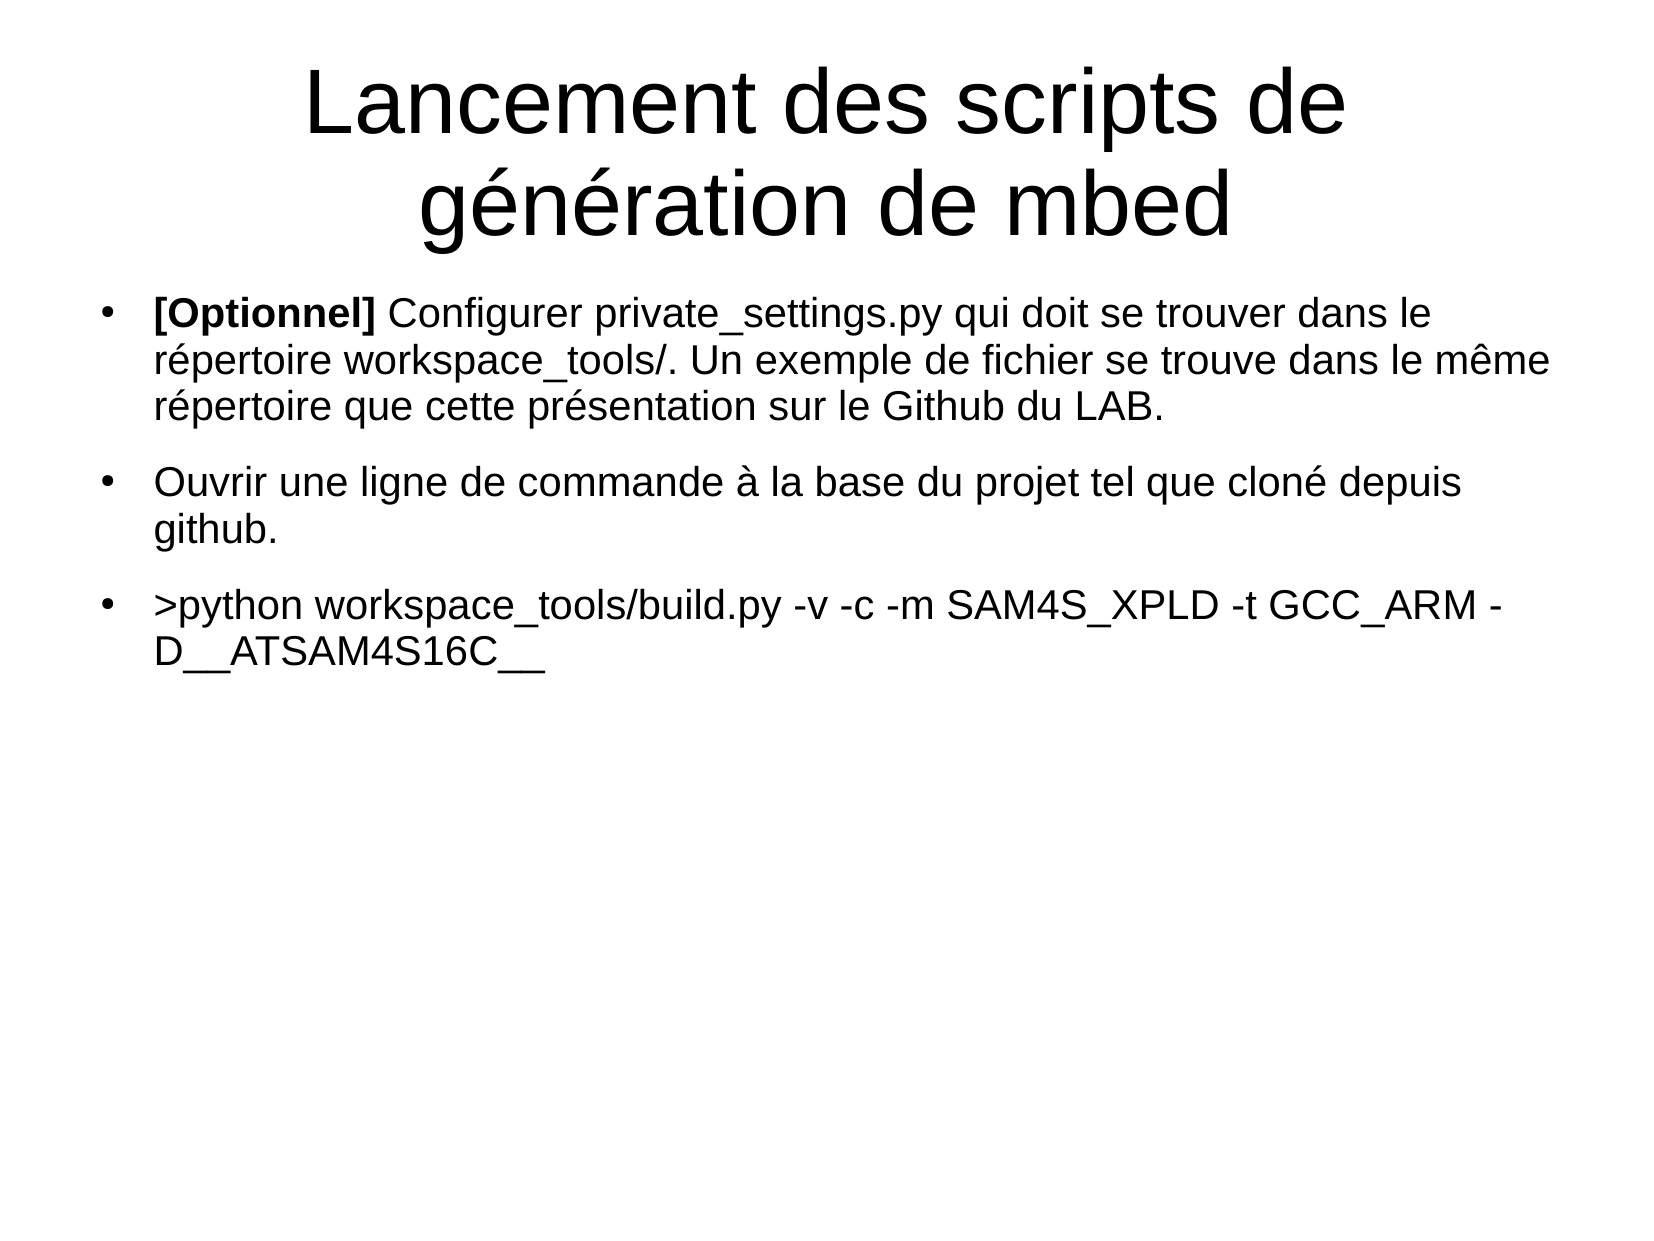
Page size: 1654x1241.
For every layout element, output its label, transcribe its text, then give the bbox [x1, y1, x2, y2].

list [Optionnel] Configurer private_settings.py qui doit se trouver dans le répertoire workspace_tools/. Un exemple de fichier se trouve dans le même répertoire que cette présentation sur le Github du LAB. Ouvrir une ligne de commande à la base du projet tel que cloné depuis github. >python workspace_tools/build.py -v -c -m SAM4S_XPLD -t GCC_ARM -D__ATSAM4S16C__ [82, 290, 1571, 1010]
title Lancement des scripts de génération de mbed [82, 49, 1571, 257]
